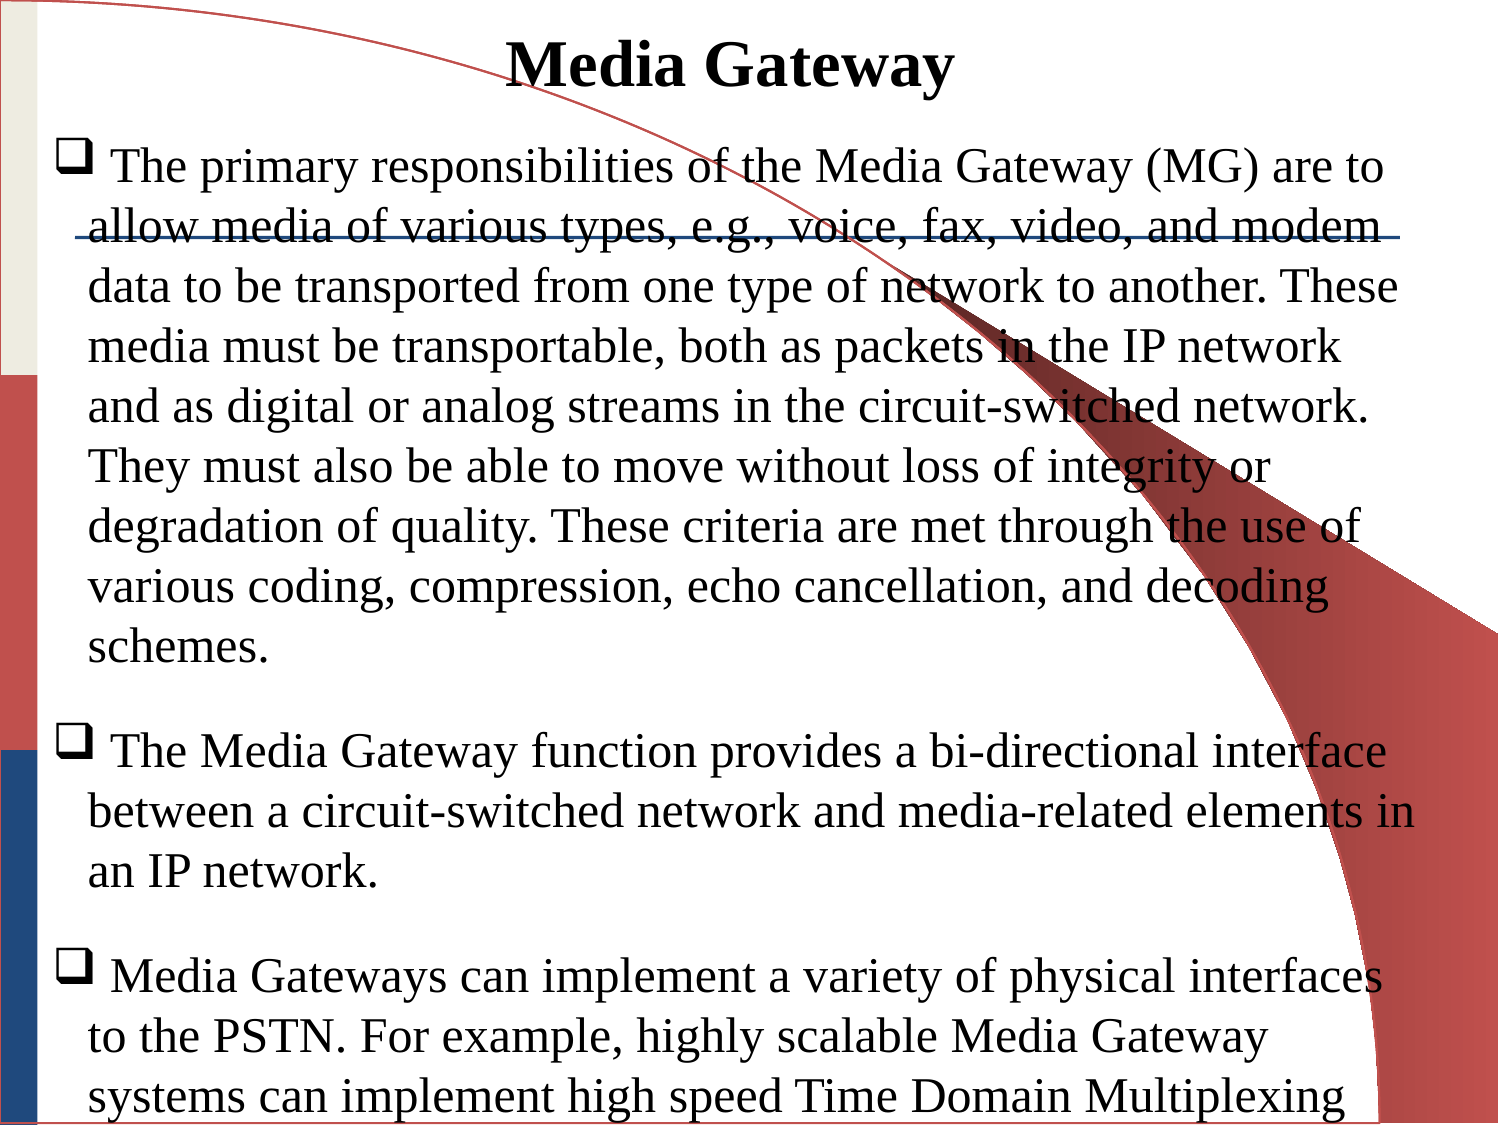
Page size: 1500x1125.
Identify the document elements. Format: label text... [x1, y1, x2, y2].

text_box The primary responsibilities of the Media Gateway (MG) are to allow media of various types, e.g., voice, fax, video, and modem data to be transported from one type of network to another. These media must be transportable, both as packets in the IP network and as digital or analog streams in the circuit-switched network. They must also be able to move without loss of integrity or degradation of quality. These criteria are met through the use of various coding, compression, echo cancellation, and decoding schemes. The Media Gateway function provides a bi-directional interface between a circuit-switched network and media-related elements in an IP network. Media Gateways can implement a variety of physical interfaces to the PSTN. For example, highly scalable Media Gateway systems can implement high speed Time Domain Multiplexing (TDM) trunk interfaces. [37, 124, 1438, 1125]
text_box Media Gateway [62, 12, 1400, 108]
